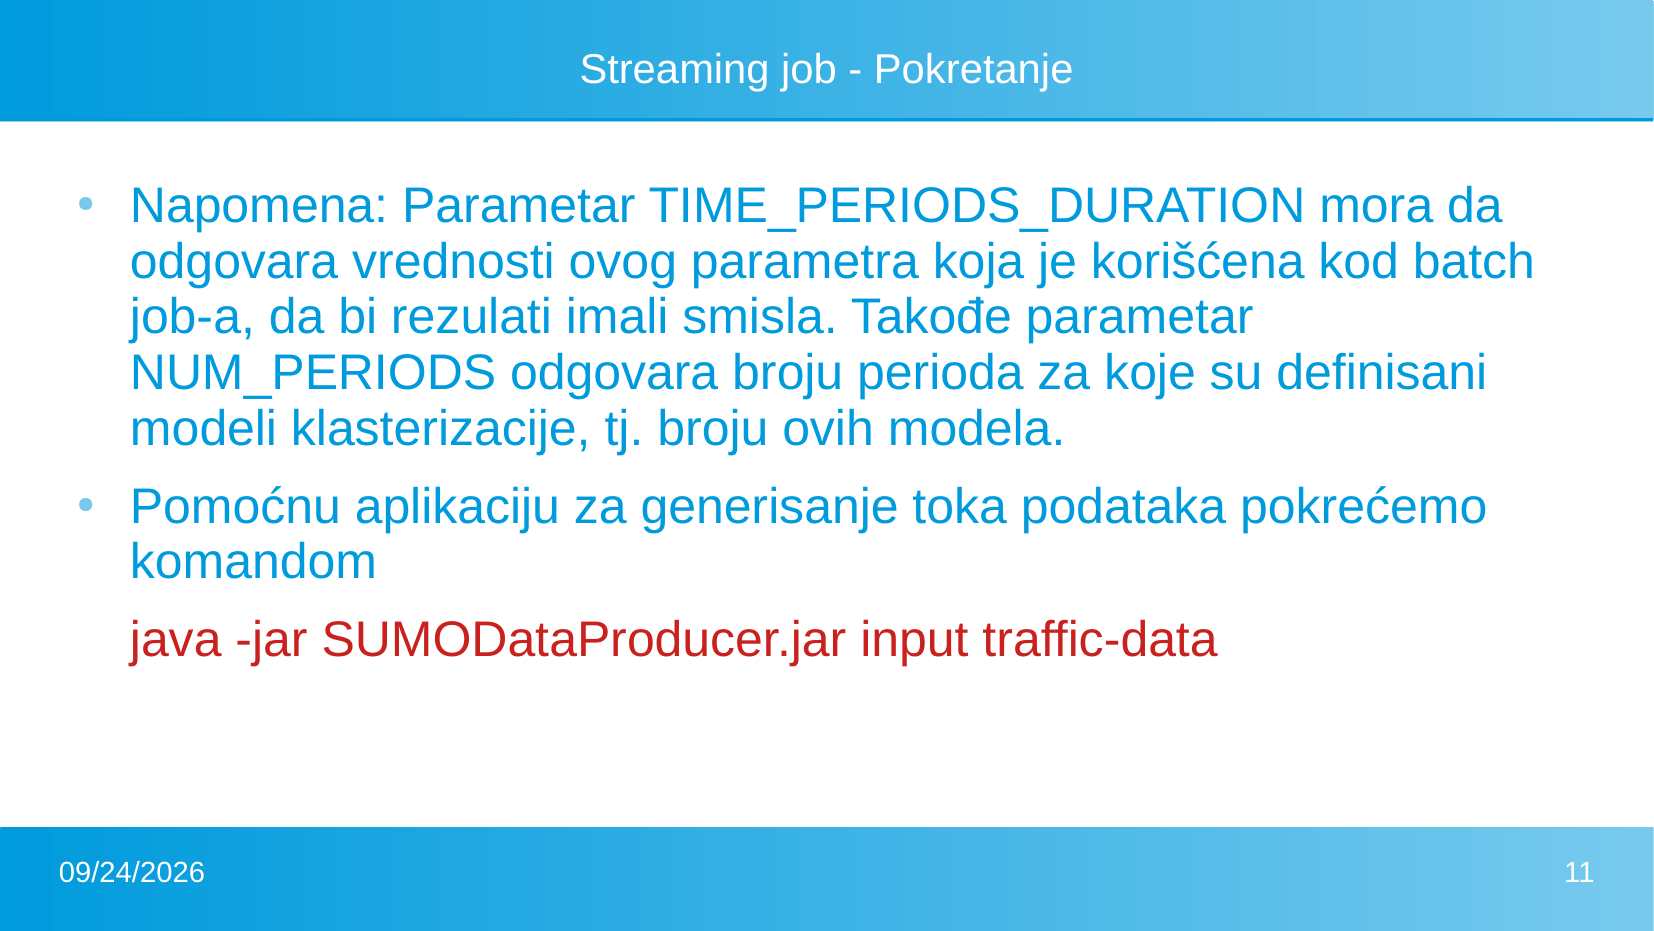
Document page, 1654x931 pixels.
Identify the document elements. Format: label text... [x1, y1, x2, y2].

title Streaming job - Pokretanje [59, 29, 1595, 108]
list Napomena: Parametar TIME_PERIODS_DURATION mora da odgovara vrednosti ovog parametra koja je korišćena kod batch job-a, da bi rezulati imali smisla. Takođe parametar NUM_PERIODS odgovara broju perioda za koje su definisani modeli klasterizacije, tj. broju ovih modela. Pomoćnu aplikaciju za generisanje toka podataka pokrećemo komandom java -jar SUMODataProducer.jar input traffic-data [59, 177, 1595, 768]
